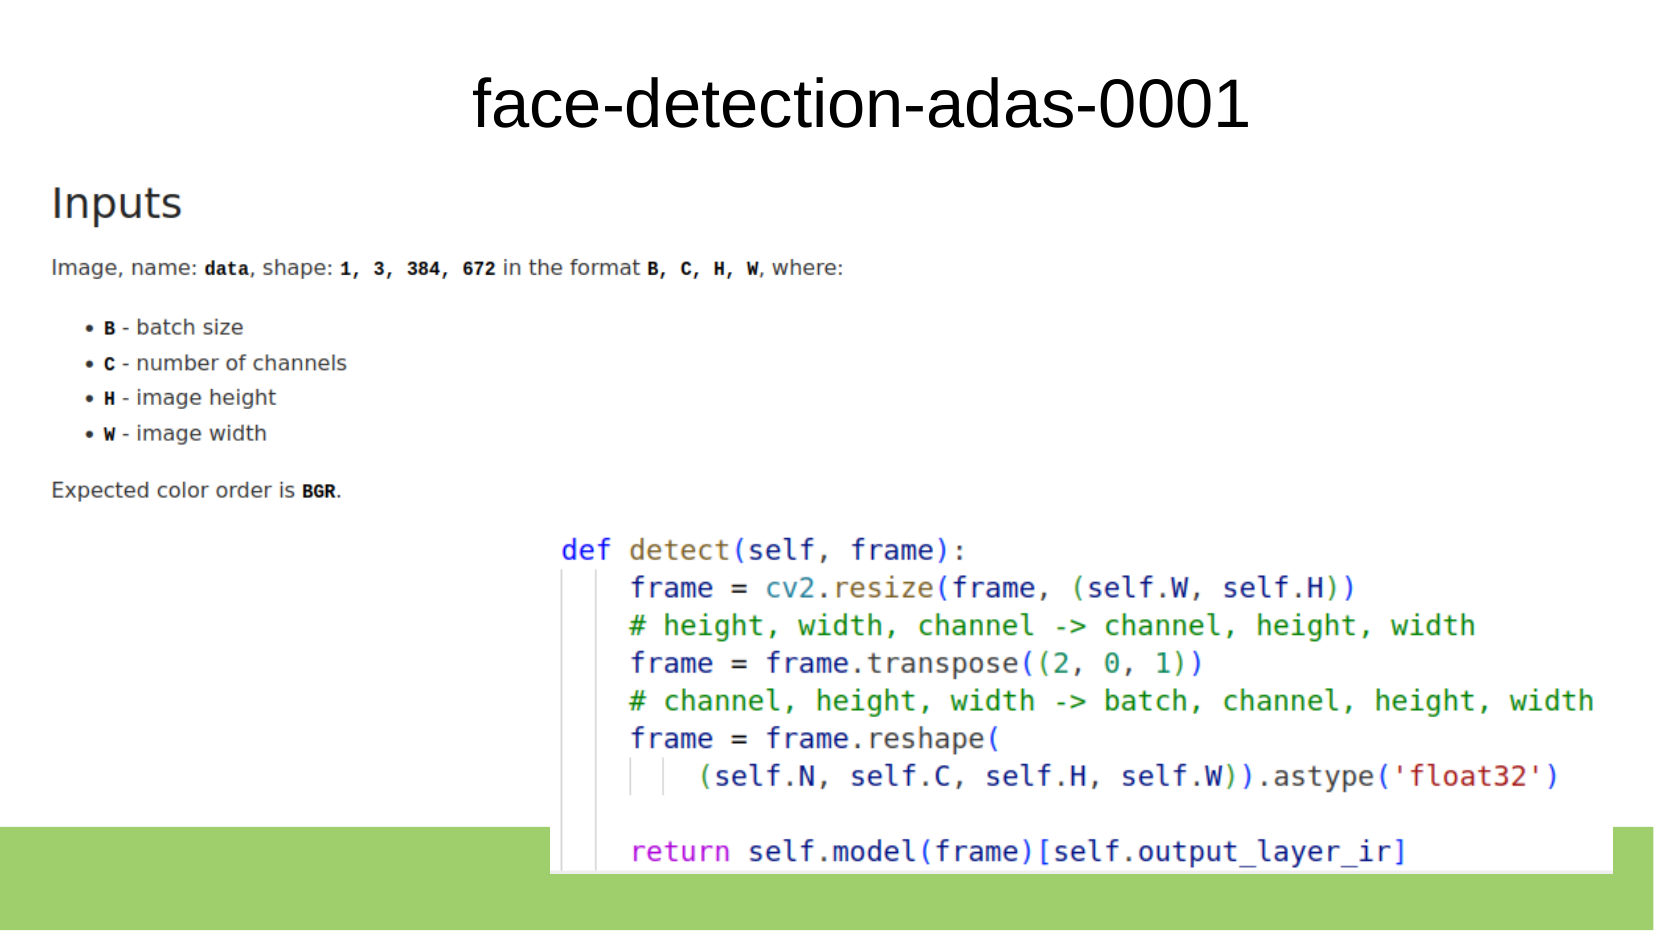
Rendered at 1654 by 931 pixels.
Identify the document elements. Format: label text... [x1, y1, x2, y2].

picture [39, 177, 863, 515]
picture [550, 524, 1613, 874]
title face-detection-adas-0001 [88, 29, 1565, 178]
